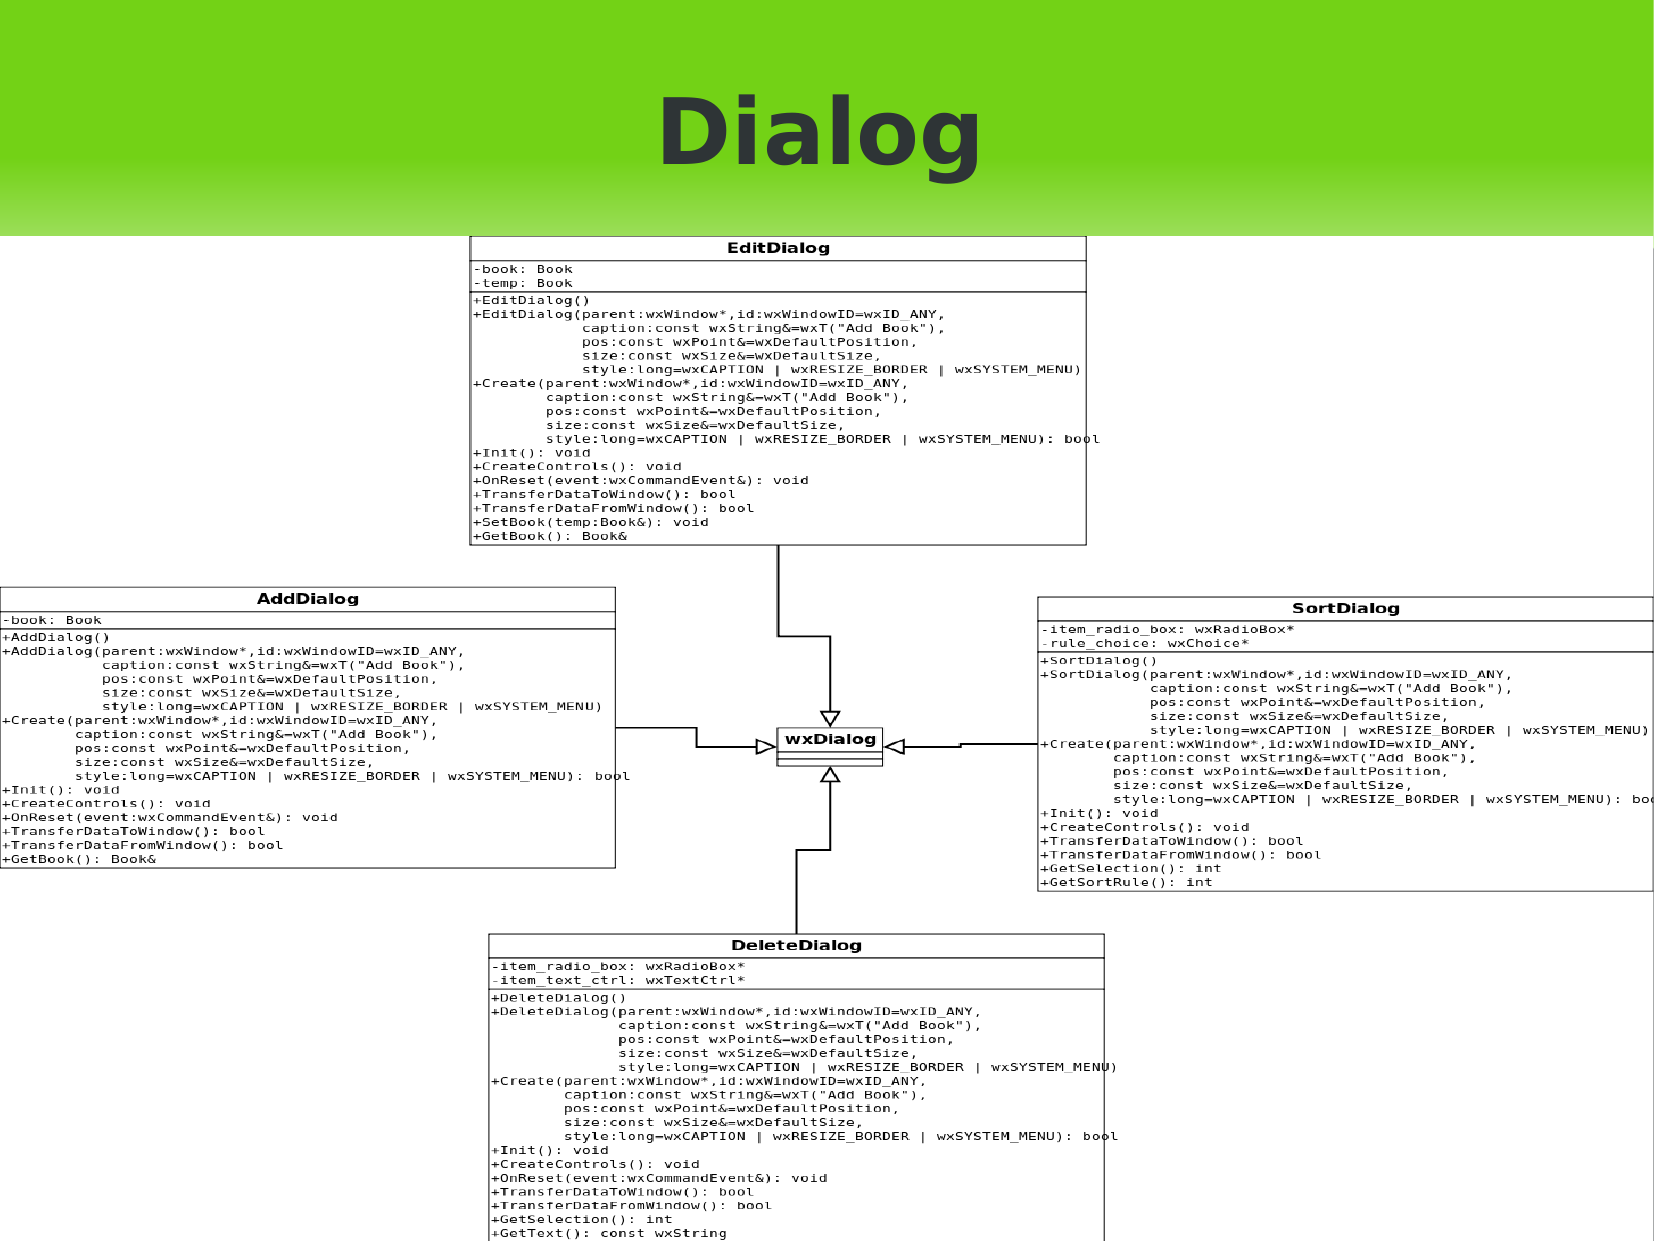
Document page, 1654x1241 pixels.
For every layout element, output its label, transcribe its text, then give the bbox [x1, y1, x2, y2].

picture [0, 0, 1654, 1241]
title Dialog [76, 36, 1565, 229]
